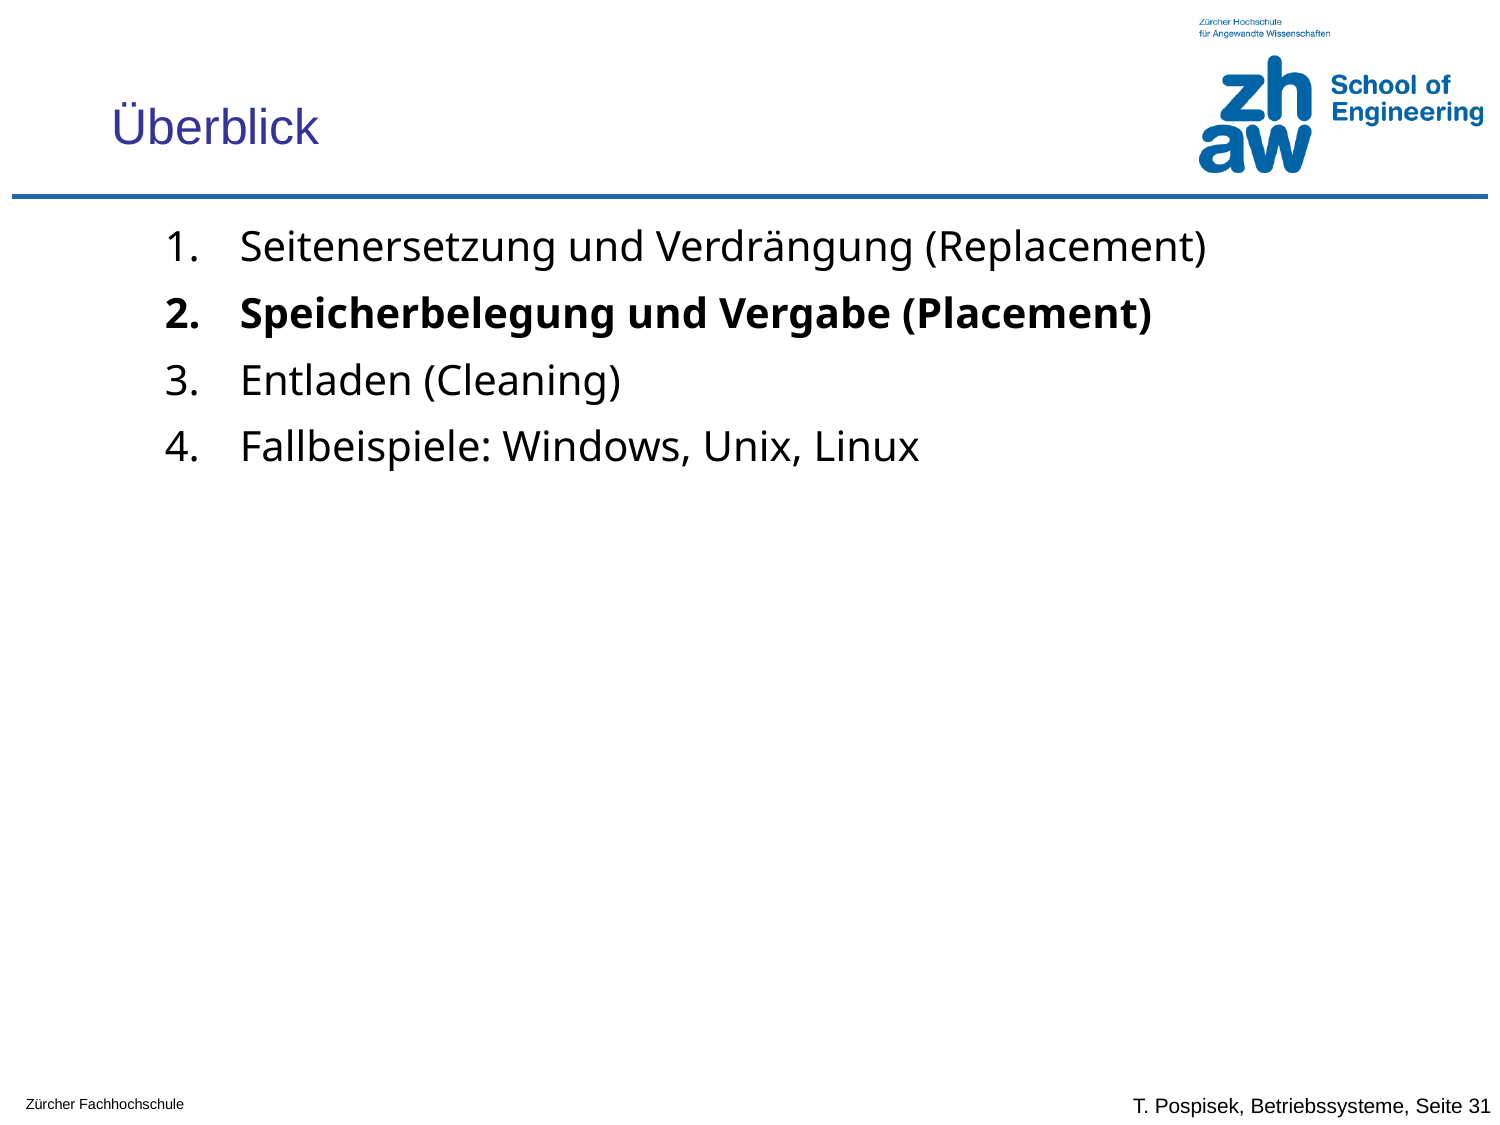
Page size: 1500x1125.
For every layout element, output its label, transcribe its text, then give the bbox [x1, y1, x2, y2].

title Überblick [96, 50, 1375, 163]
text_box Seitenersetzung und Verdrängung (Replacement) Speicherbelegung und Vergabe (Placement) Entladen (Cleaning) Fallbeispiele: Windows, Unix, Linux [149, 212, 1363, 988]
picture [1199, 19, 1483, 173]
